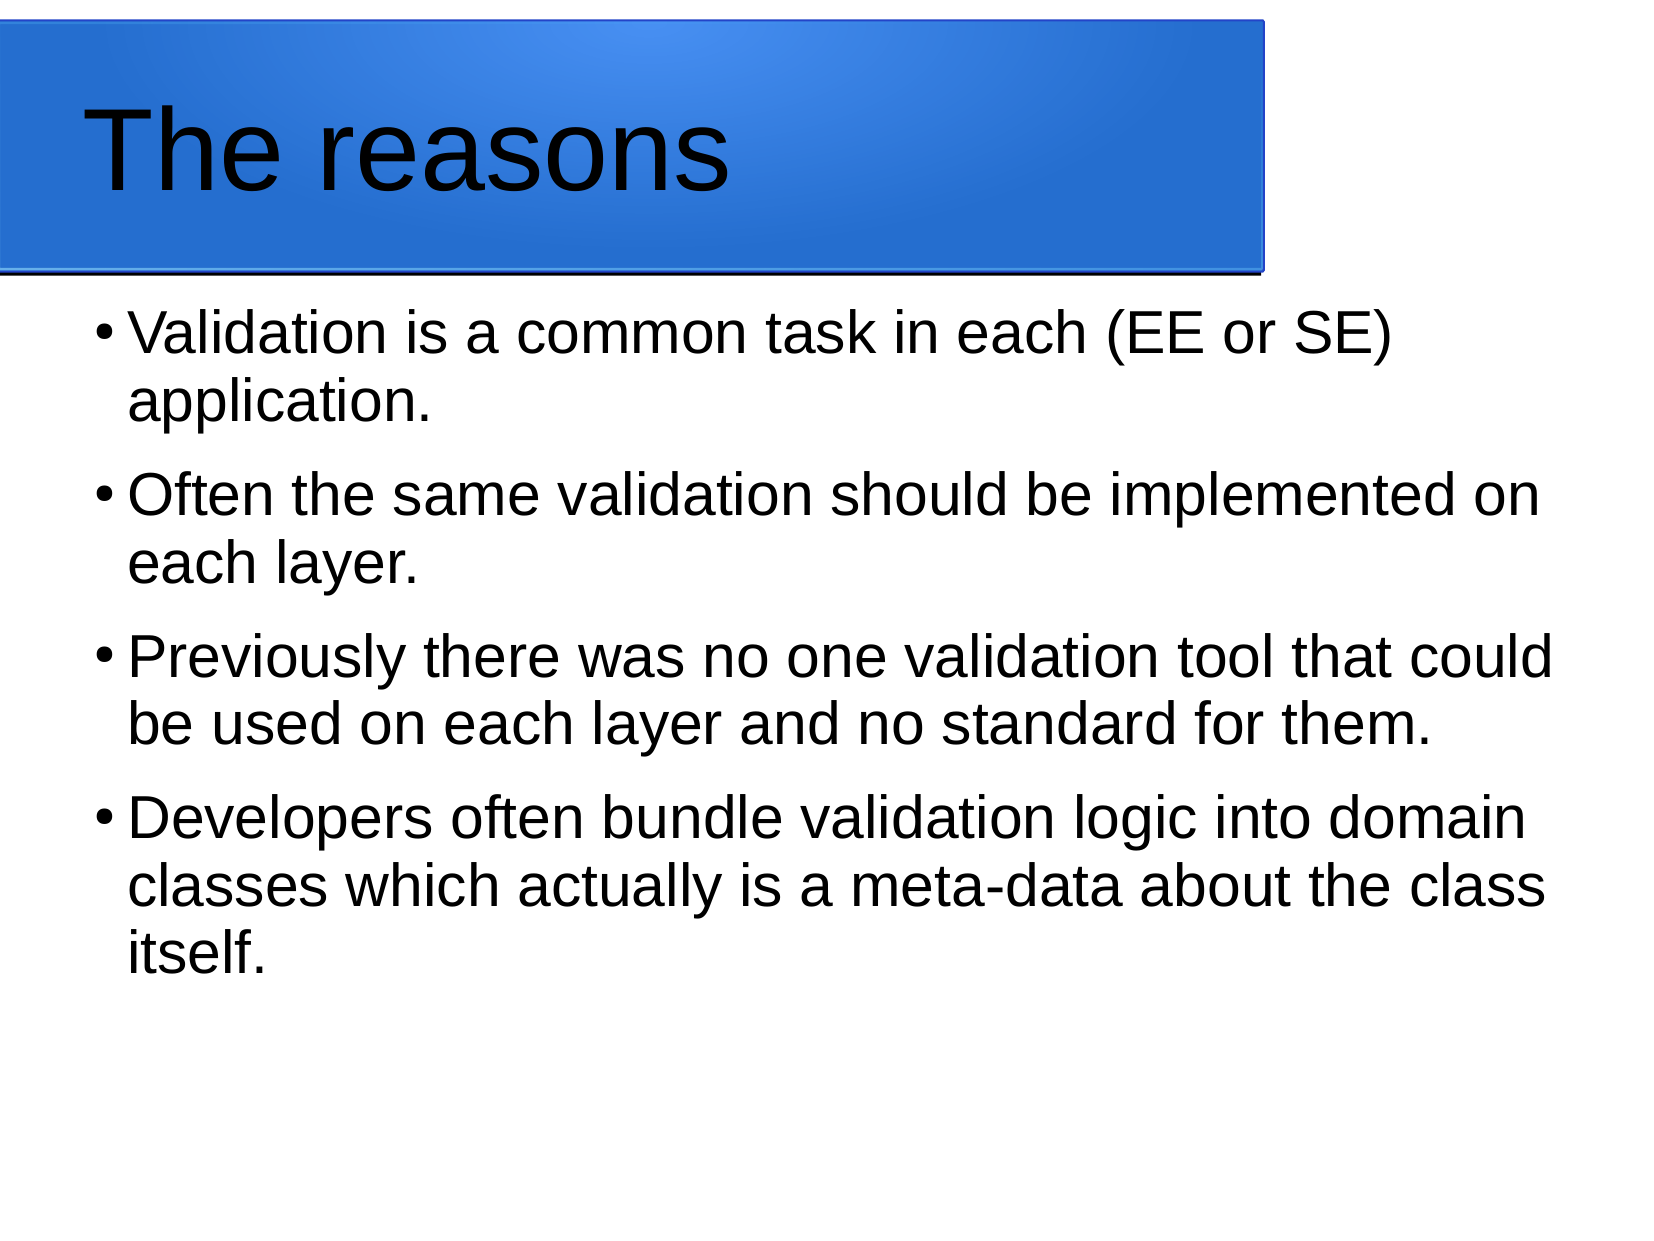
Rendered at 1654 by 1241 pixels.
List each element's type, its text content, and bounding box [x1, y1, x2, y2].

list Validation is a common task in each (EE or SE) application. Often the same validation should be implemented on each layer. Previously there was no one validation tool that could be used on each layer and no standard for them. Developers often bundle validation logic into domain classes which actually is a meta-data about the class itself. [82, 299, 1571, 1019]
title The reasons [82, 47, 1235, 252]
